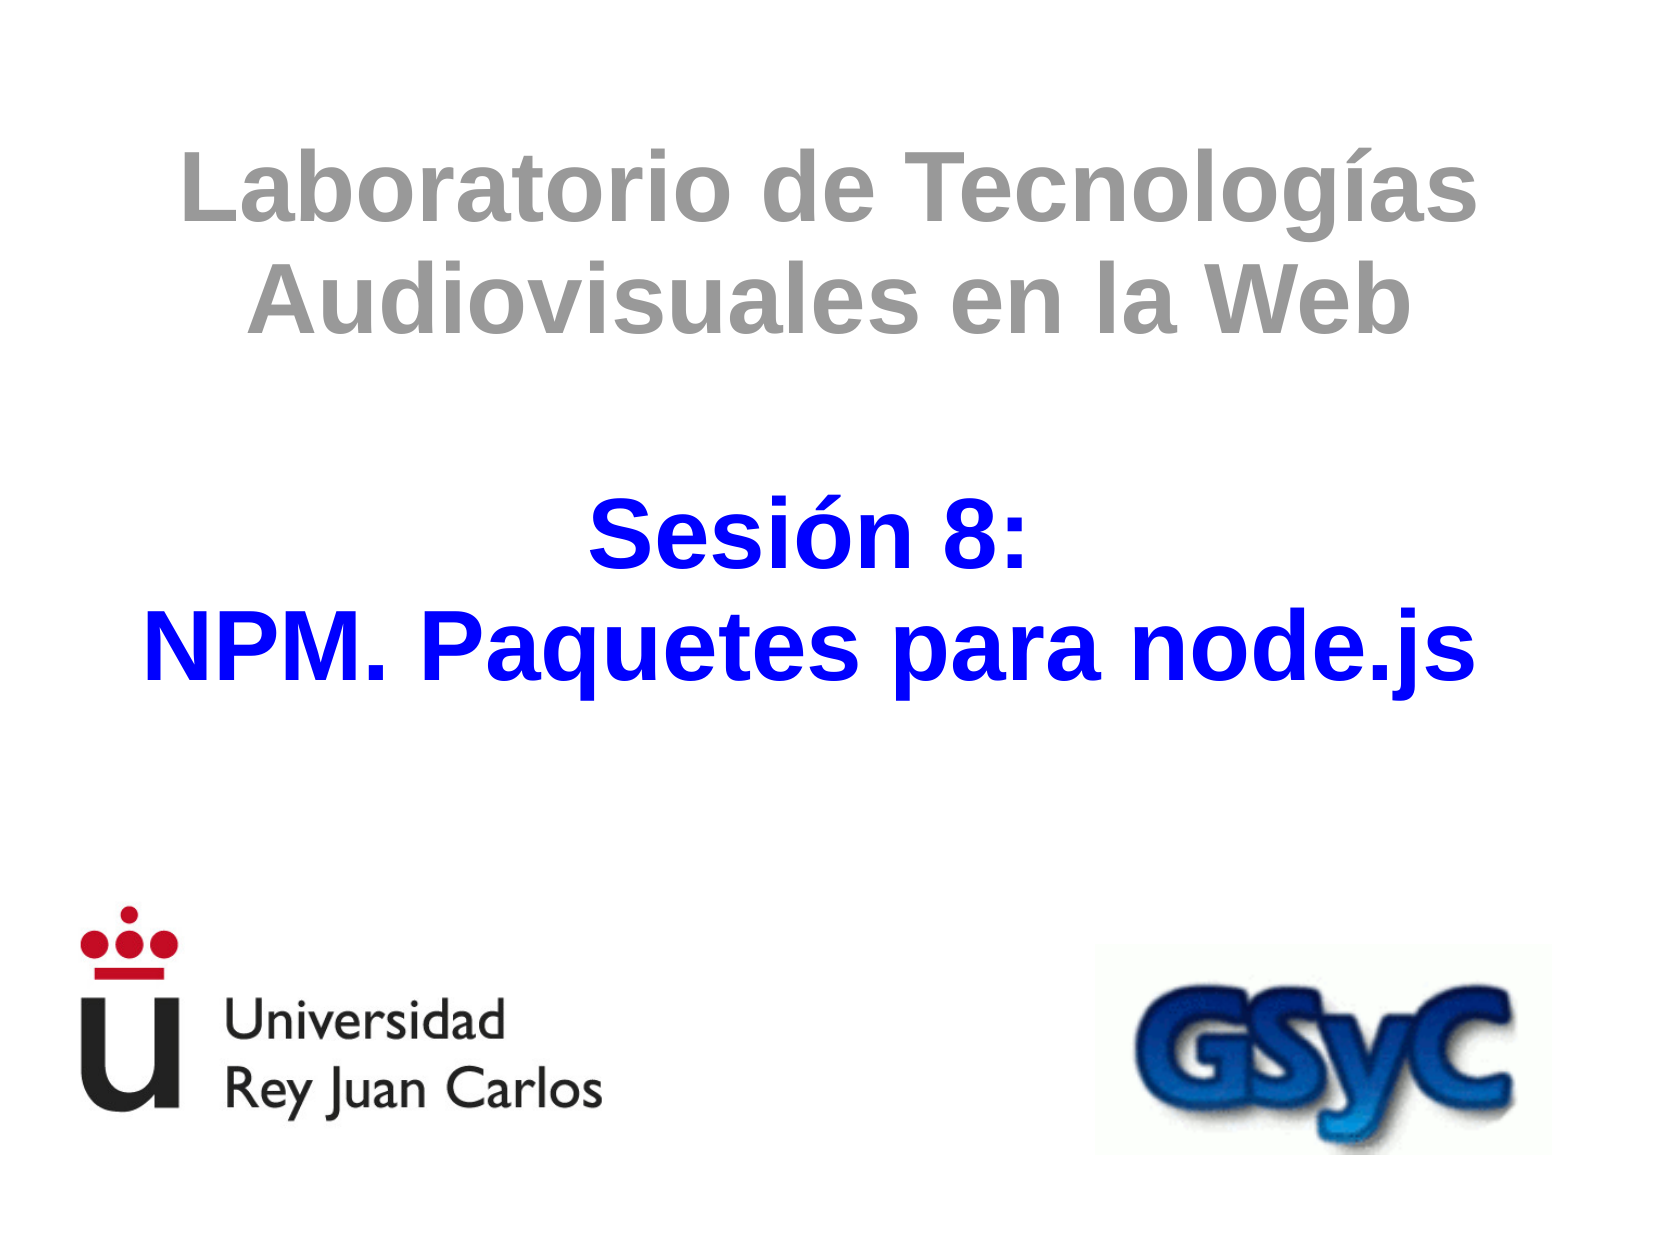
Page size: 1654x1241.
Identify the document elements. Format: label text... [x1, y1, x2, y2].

picture [46, 884, 631, 1141]
title Laboratorio de Tecnologías Audiovisuales en la Web [144, 75, 1516, 411]
picture [1095, 944, 1552, 1156]
title Sesión 8: NPM. Paquetes para node.js [135, 422, 1486, 758]
